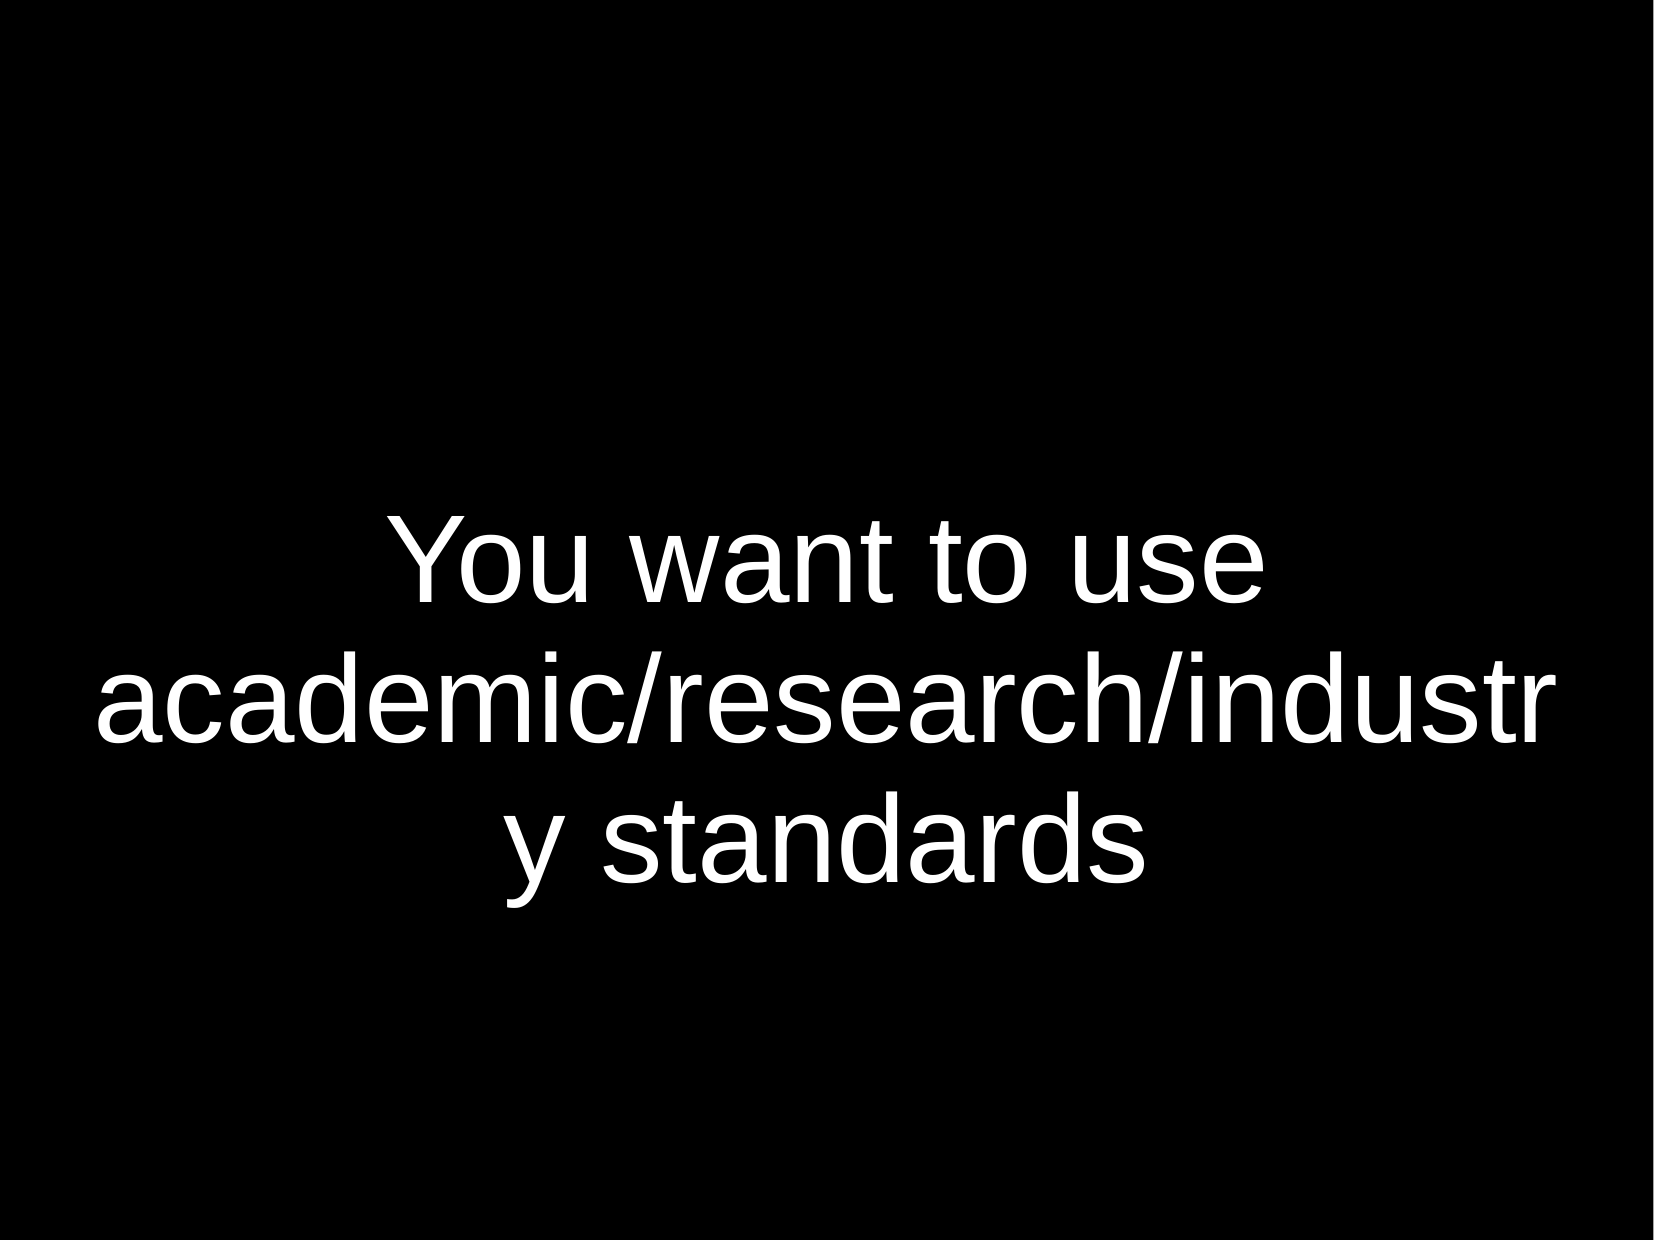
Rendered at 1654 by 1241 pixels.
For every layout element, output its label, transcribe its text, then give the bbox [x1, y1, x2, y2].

subtitle You want to use academic/research/industry standards [82, 297, 1571, 1102]
